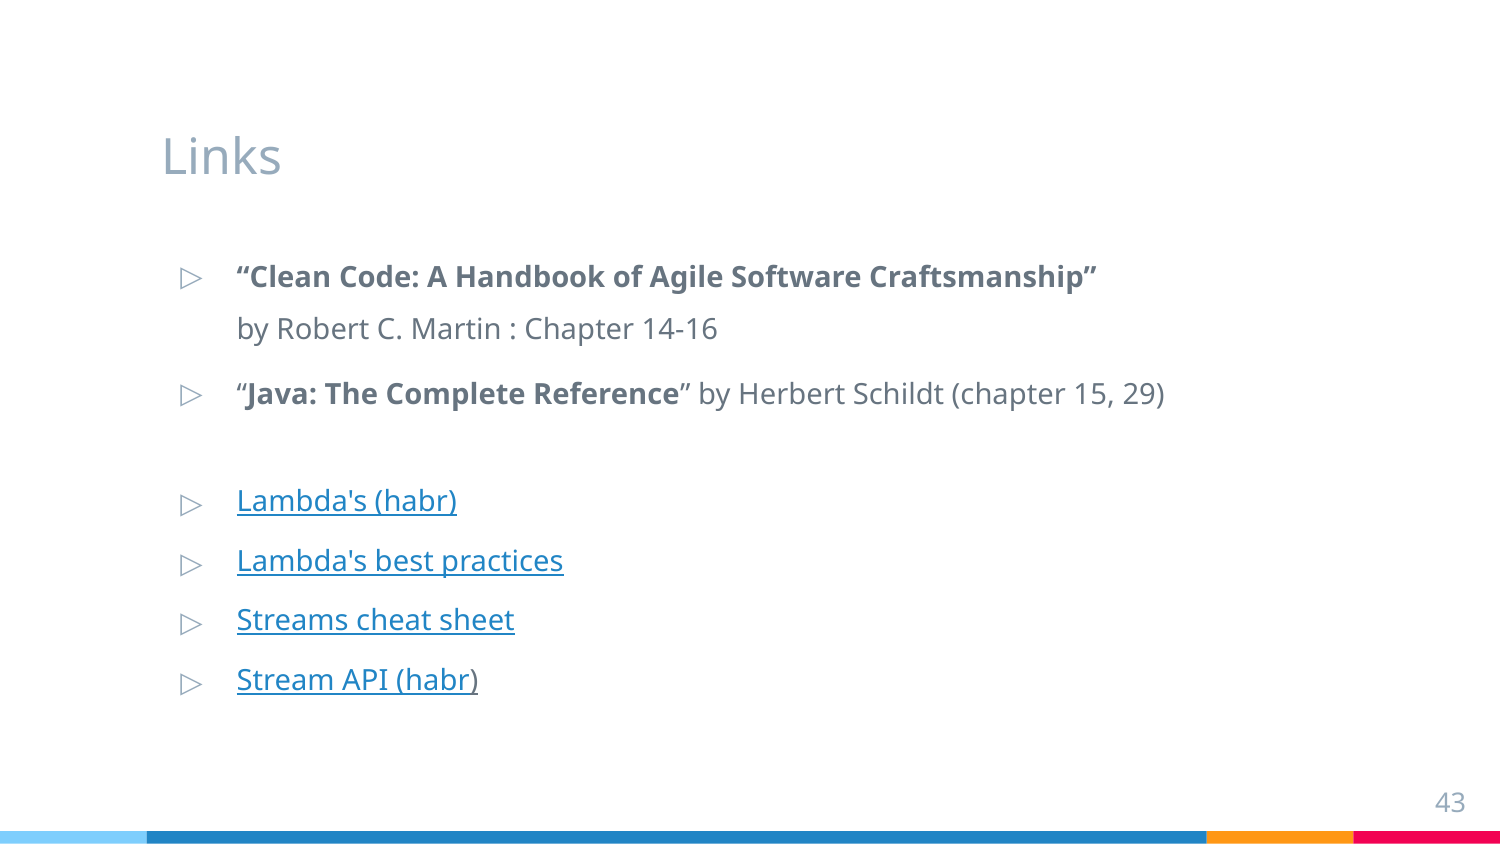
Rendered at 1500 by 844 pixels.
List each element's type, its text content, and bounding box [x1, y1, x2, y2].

slide_number <number> [1391, 770, 1482, 822]
list “Clean Code: A Handbook of Agile Software Craftsmanship” by Robert C. Martin : Chapter 14-16 “Java: The Complete Reference” by Herbert Schildt (chapter 15, 29) Lambda's (habr) Lambda's best practices Streams cheat sheet Stream API (habr) [146, 225, 1207, 809]
title Links [146, 58, 1207, 200]
